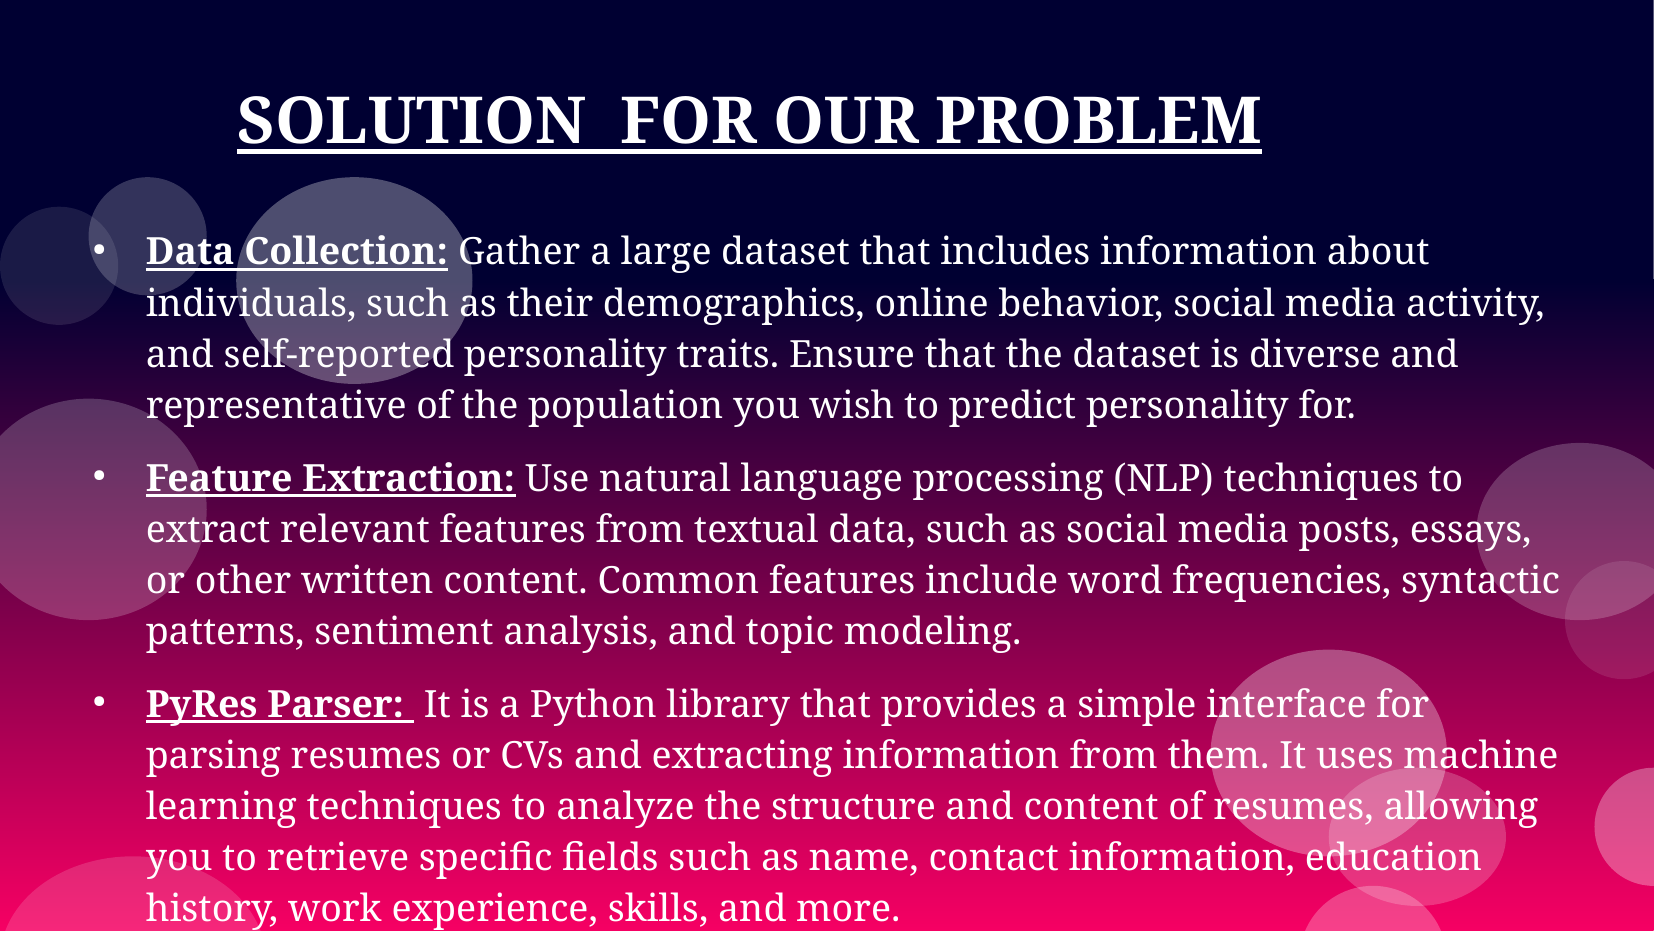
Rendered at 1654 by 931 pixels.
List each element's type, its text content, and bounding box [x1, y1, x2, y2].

list Data Collection: Gather a large dataset that includes information about individuals, such as their demographics, online behavior, social media activity, and self-reported personality traits. Ensure that the dataset is diverse and representative of the population you wish to predict personality for. Feature Extraction: Use natural language processing (NLP) techniques to extract relevant features from textual data, such as social media posts, essays, or other written content. Common features include word frequencies, syntactic patterns, sentiment analysis, and topic modeling. PyRes Parser: It is a Python library that provides a simple interface for parsing resumes or CVs and extracting information from them. It uses machine learning techniques to analyze the structure and content of resumes, allowing you to retrieve specific fields such as name, contact information, education history, work experience, skills, and more. Machine Learning Models: The big five personality trait model also known as the OCEAN model ,widely used frame work for assessing personality in psychology .(Openness ,Conscientiousness ,Extroversion , Agreeableness, Neuroticism) [75, 225, 1564, 901]
title SOLUTION FOR OUR PROBLEM [75, 37, 1552, 200]
